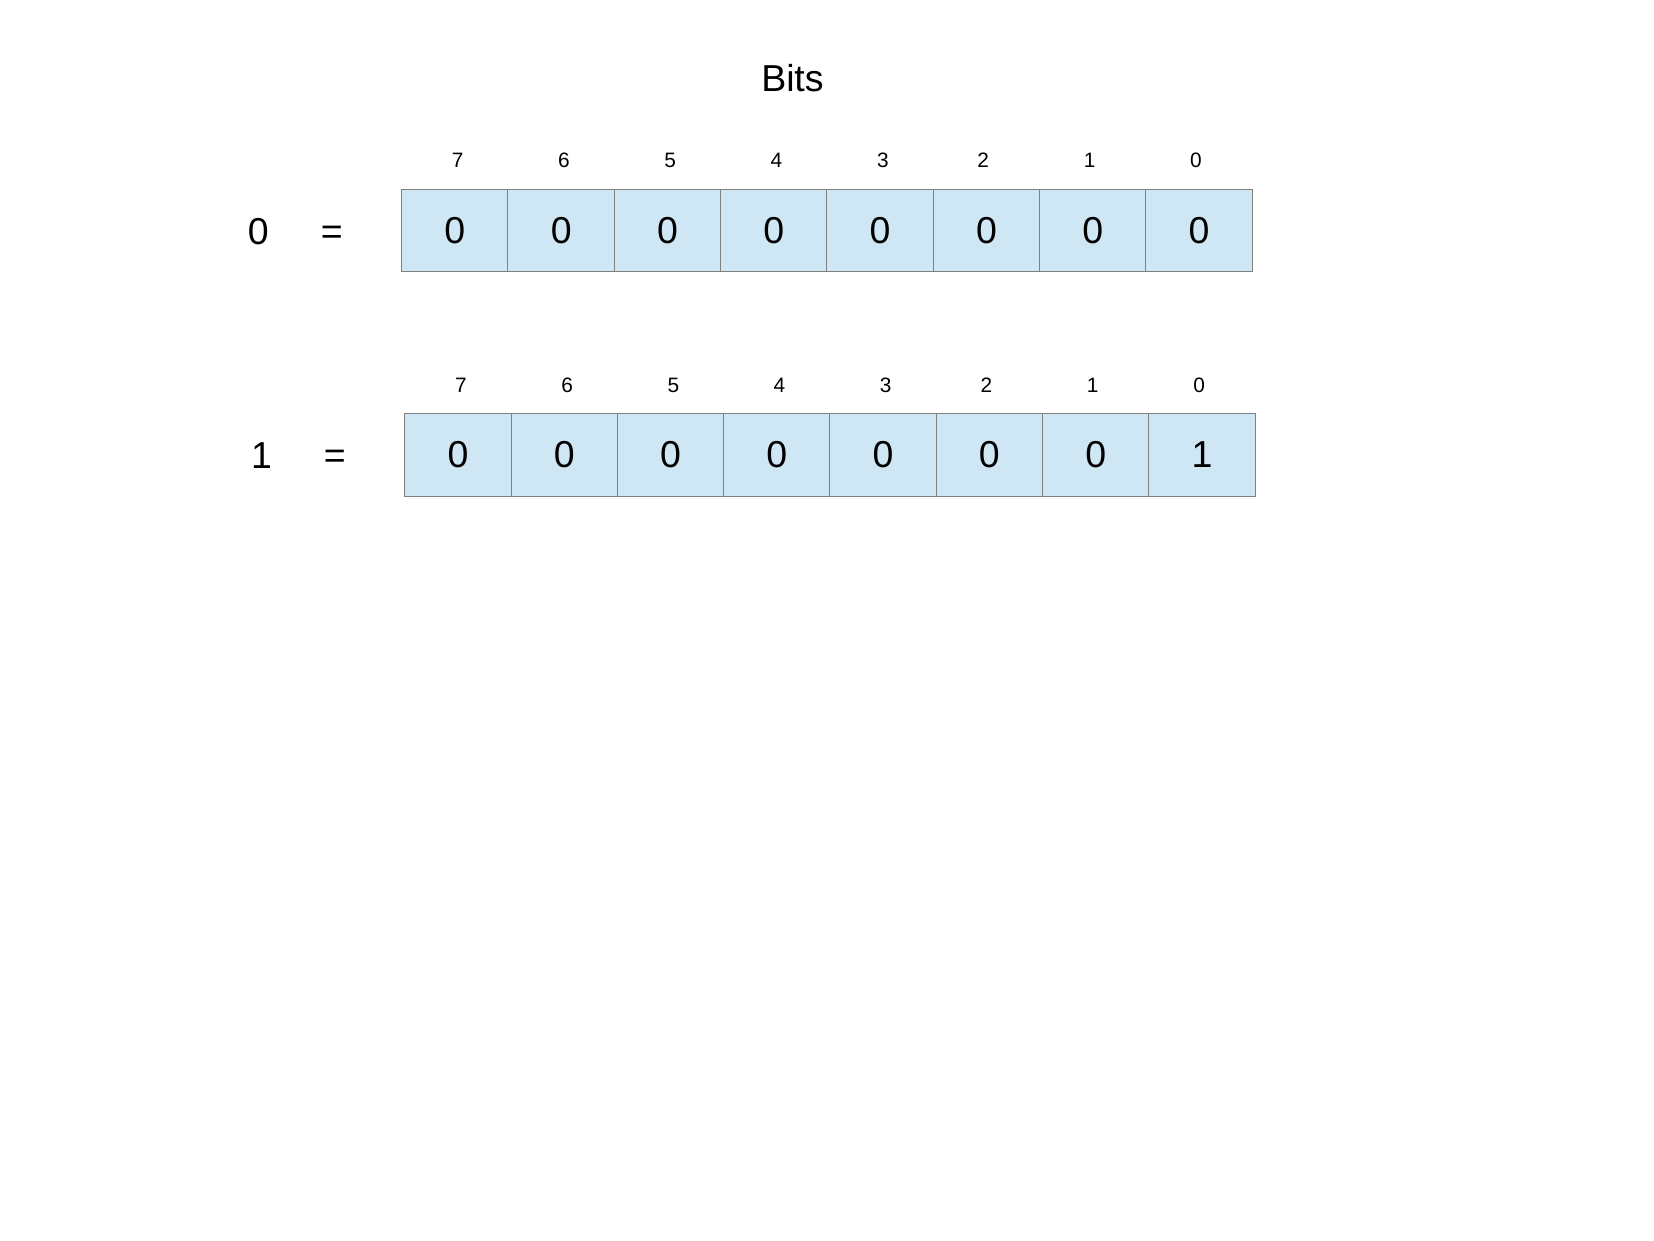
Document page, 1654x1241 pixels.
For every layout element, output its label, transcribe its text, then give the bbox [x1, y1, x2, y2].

text_box 0 [1145, 189, 1253, 272]
text_box 6 [543, 141, 585, 180]
text_box 1 [1069, 141, 1111, 180]
text_box 0 [933, 189, 1039, 272]
text_box 2 [962, 141, 1004, 180]
text_box 0 [507, 189, 614, 272]
text_box 0 [1042, 413, 1148, 497]
text_box 0 [404, 413, 511, 497]
text_box 0 [936, 413, 1042, 497]
text_box 0 [829, 413, 936, 497]
text_box 4 [755, 141, 798, 180]
text_box 0 [1039, 189, 1145, 272]
text_box 0 [617, 413, 723, 497]
text_box 0 [511, 413, 617, 497]
text_box 1 = [236, 427, 361, 485]
text_box 0 [723, 413, 829, 497]
text_box 0 [1178, 366, 1220, 405]
text_box 5 [649, 141, 691, 180]
text_box 4 [759, 366, 801, 405]
text_box 0 [720, 189, 826, 272]
text_box 3 [862, 141, 904, 180]
text_box 7 [440, 366, 482, 405]
text_box Bits [746, 49, 839, 107]
text_box 0 [614, 189, 720, 272]
text_box 7 [437, 141, 479, 180]
text_box 0 = [233, 203, 358, 260]
text_box 1 [1148, 413, 1256, 497]
text_box 0 [401, 189, 507, 272]
text_box 2 [965, 366, 1008, 405]
text_box 6 [546, 366, 588, 405]
text_box 0 [826, 189, 933, 272]
text_box 3 [865, 366, 907, 405]
text_box 0 [1175, 141, 1217, 180]
text_box 1 [1072, 366, 1114, 405]
text_box 5 [652, 366, 694, 405]
